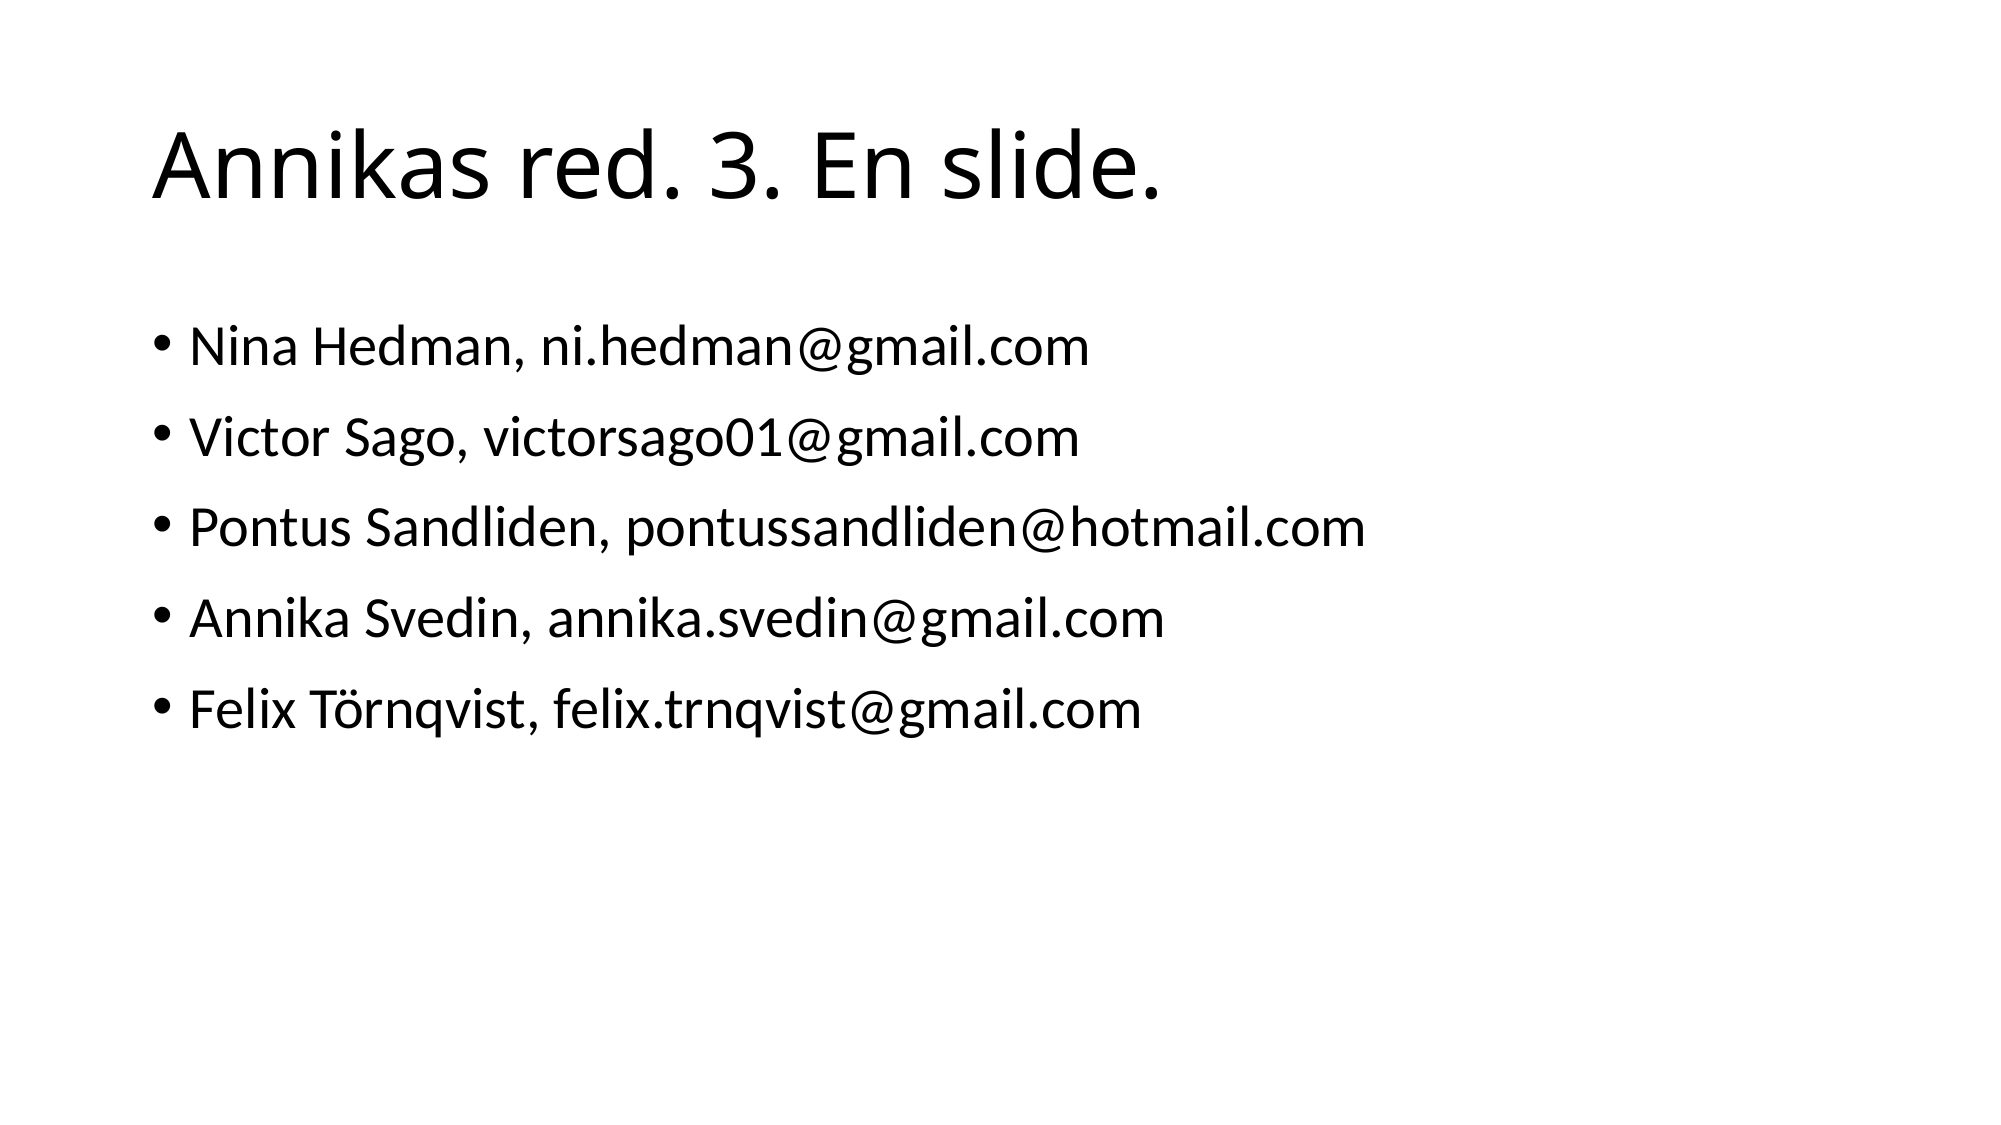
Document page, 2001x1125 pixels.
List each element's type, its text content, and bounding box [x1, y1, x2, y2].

title Annikas red. 3. En slide. [137, 59, 1863, 278]
list Nina Hedman, ni.hedman@gmail.com Victor Sago, victorsago01@gmail.com Pontus Sandliden, pontussandliden@hotmail.com Annika Svedin, annika.svedin@gmail.com Felix Törnqvist, felix.trnqvist@gmail.com [137, 299, 1863, 1014]
